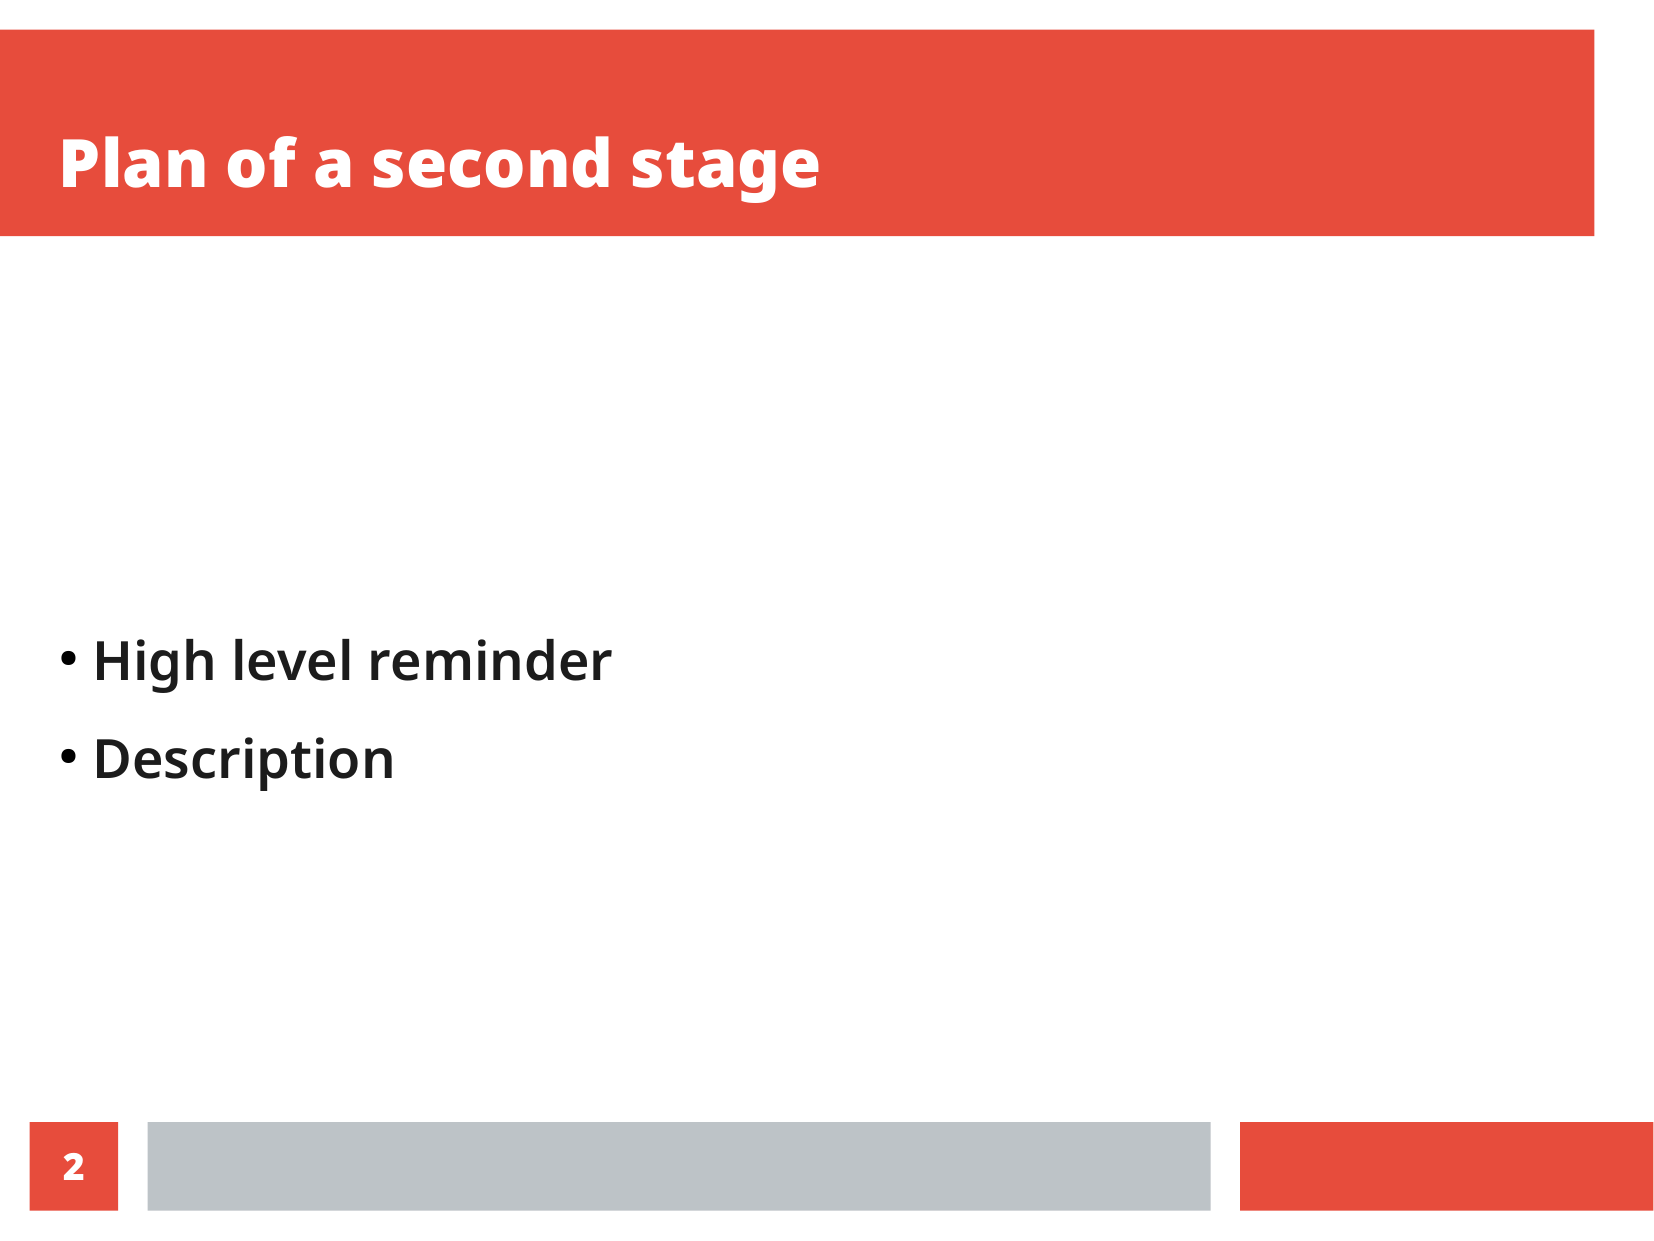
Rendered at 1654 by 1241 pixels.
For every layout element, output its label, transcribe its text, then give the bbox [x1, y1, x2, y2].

list High level reminder Description [59, 324, 1565, 1093]
title Plan of a second stage [59, 59, 1595, 207]
